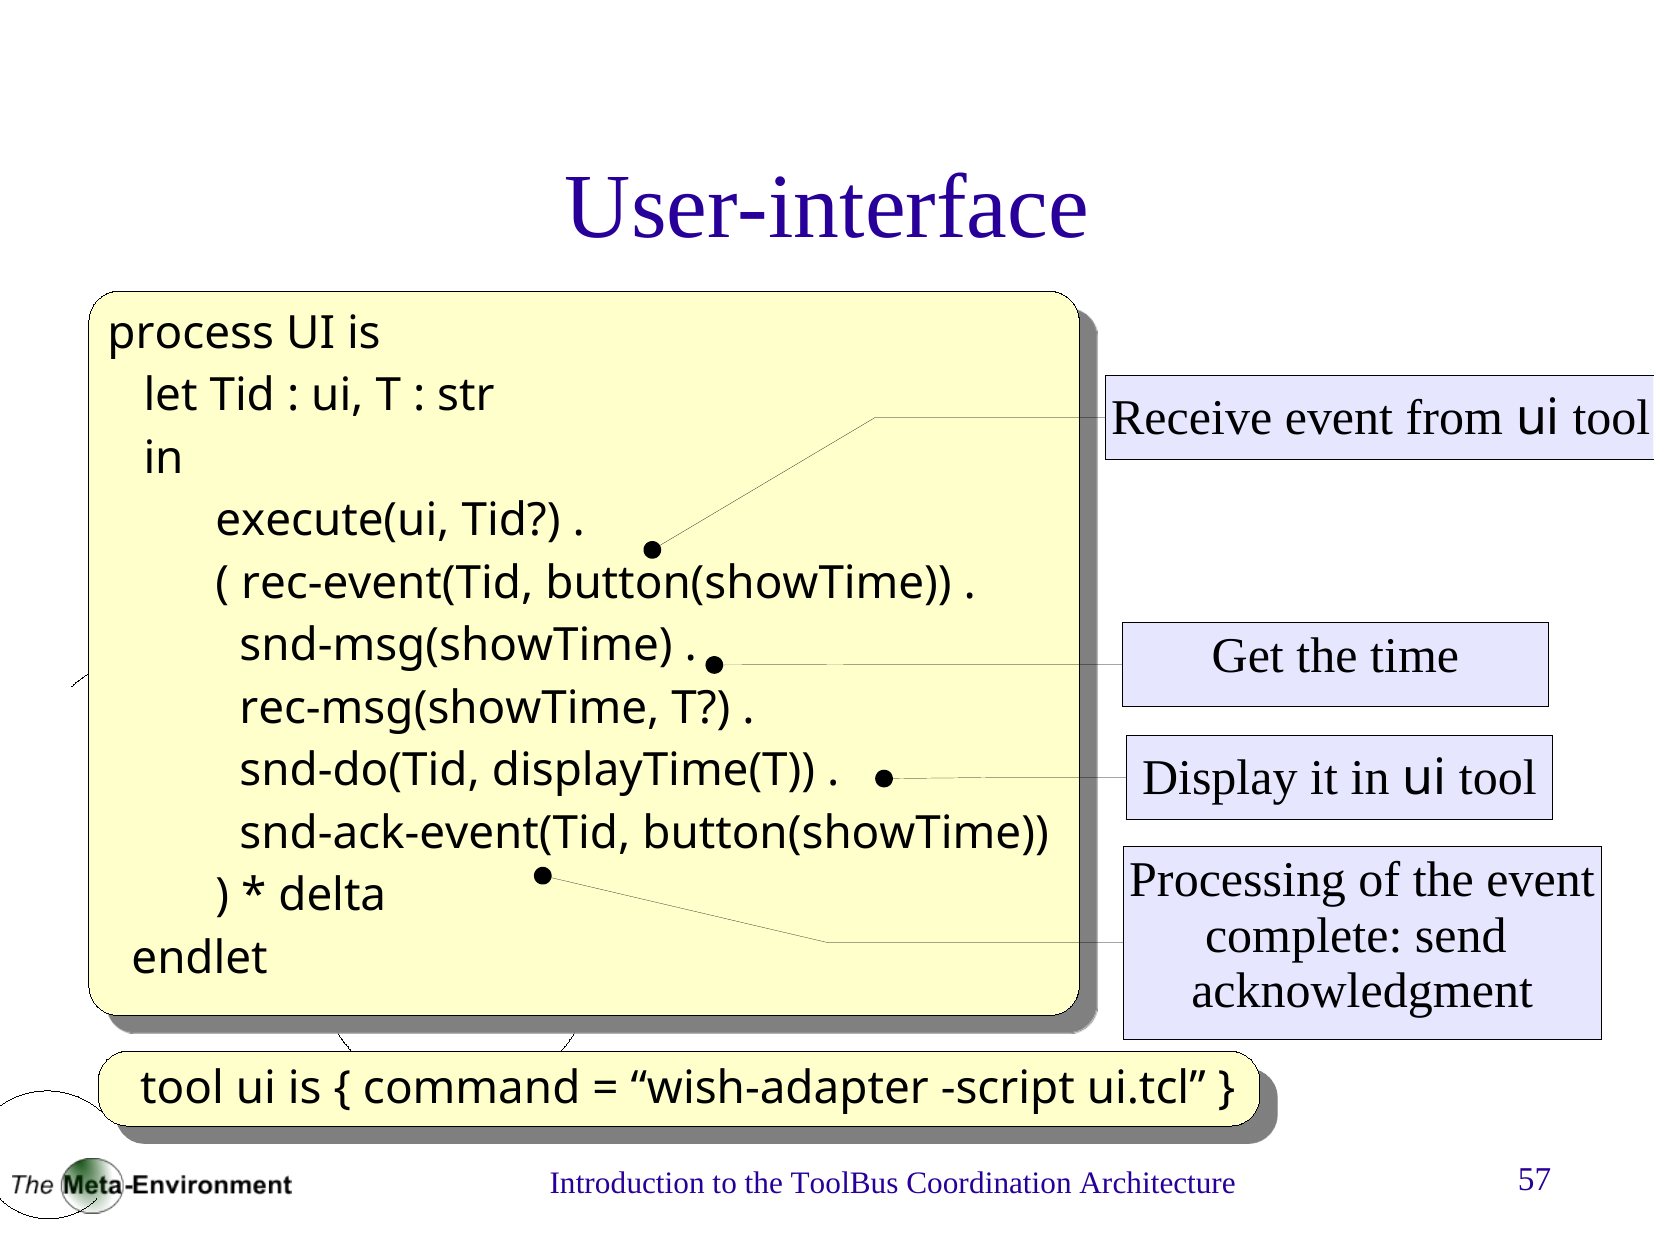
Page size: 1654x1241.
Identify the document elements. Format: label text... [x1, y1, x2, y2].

text_box Processing of the event complete: send acknowledgment [1123, 846, 1602, 1040]
text_box Display it in ui tool [1126, 735, 1553, 820]
text_box [98, 1051, 1260, 1127]
text_box tool ui is { command = “wish-adapter -script ui.tcl” } [140, 1054, 1238, 1119]
text_box [88, 291, 1073, 1016]
title User-interface [121, 102, 1534, 311]
text_box process UI is let Tid : ui, T : str in execute(ui, Tid?) . ( rec-event(Tid, button(showTime)) . snd-msg(showTime) . rec-msg(showTime, T?) . snd-do(Tid, displayTime(T)) . snd-ack-event(Tid, button(showTime)) ) * delta endlet [107, 299, 1078, 1004]
text_box Get the time [1122, 622, 1549, 707]
picture [12, 1158, 292, 1214]
text_box Receive event from ui tool [1105, 375, 1654, 460]
